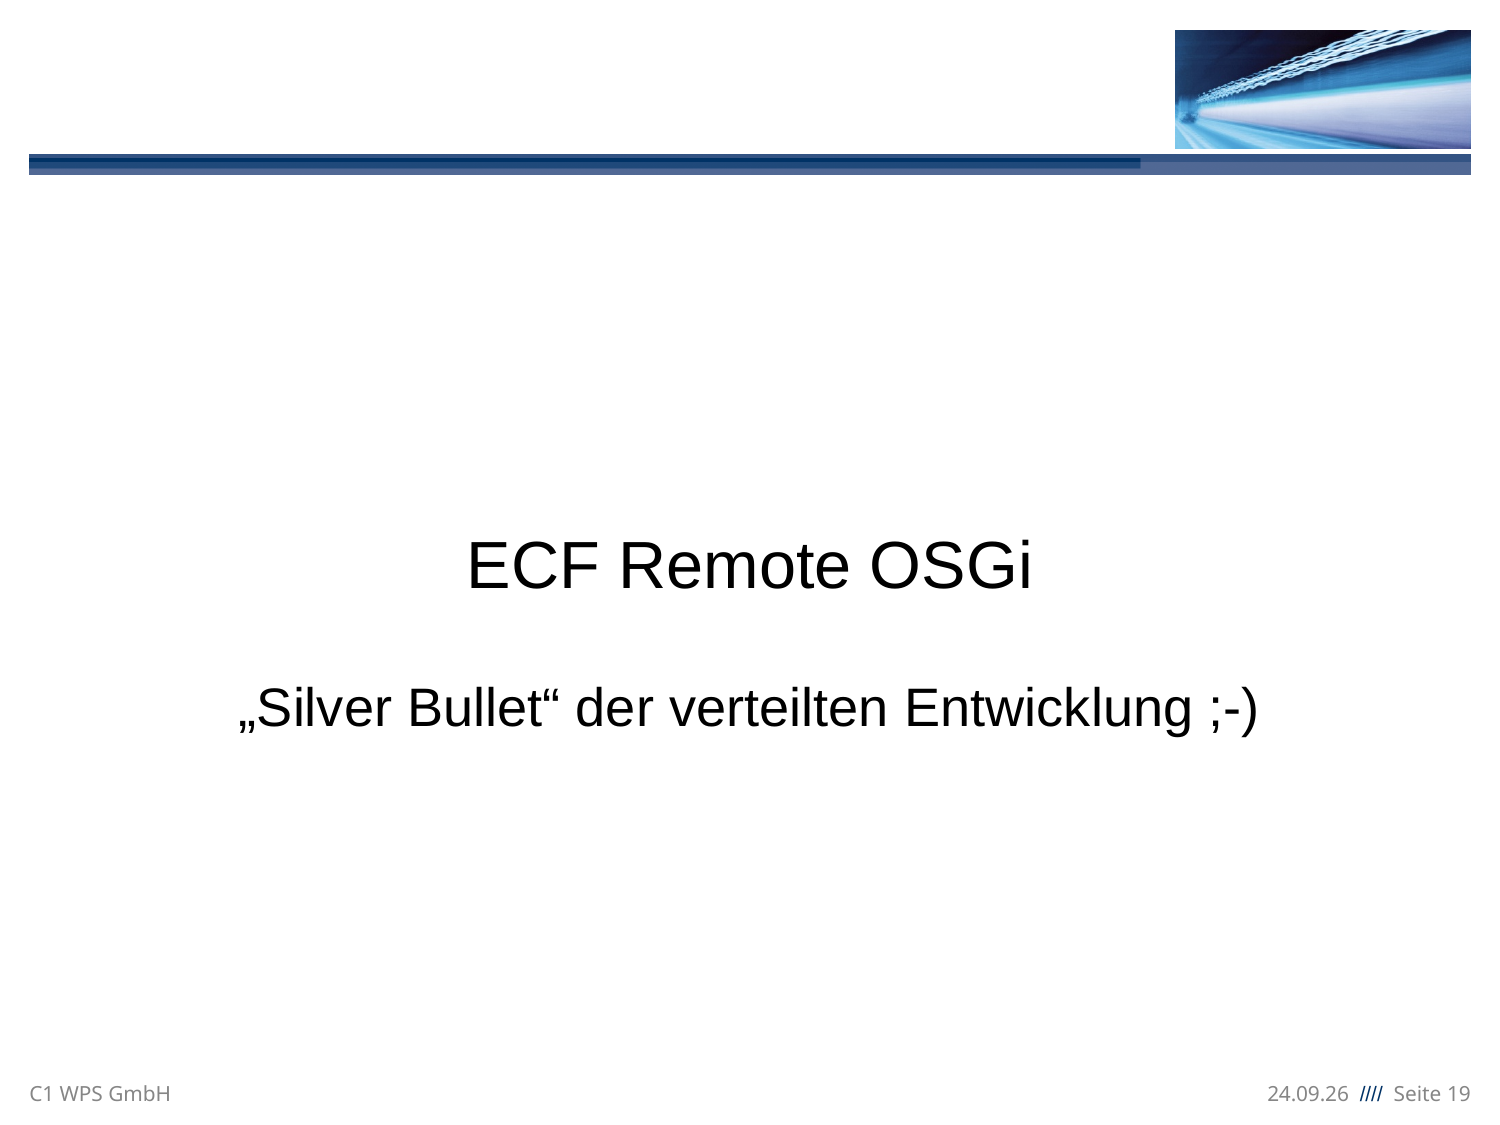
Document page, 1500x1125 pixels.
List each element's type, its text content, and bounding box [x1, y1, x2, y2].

picture [29, 154, 1471, 175]
subtitle ECF Remote OSGi „Silver Bullet“ der verteilten Entwicklung ;-) [29, 215, 1471, 1052]
picture [1175, 30, 1471, 149]
